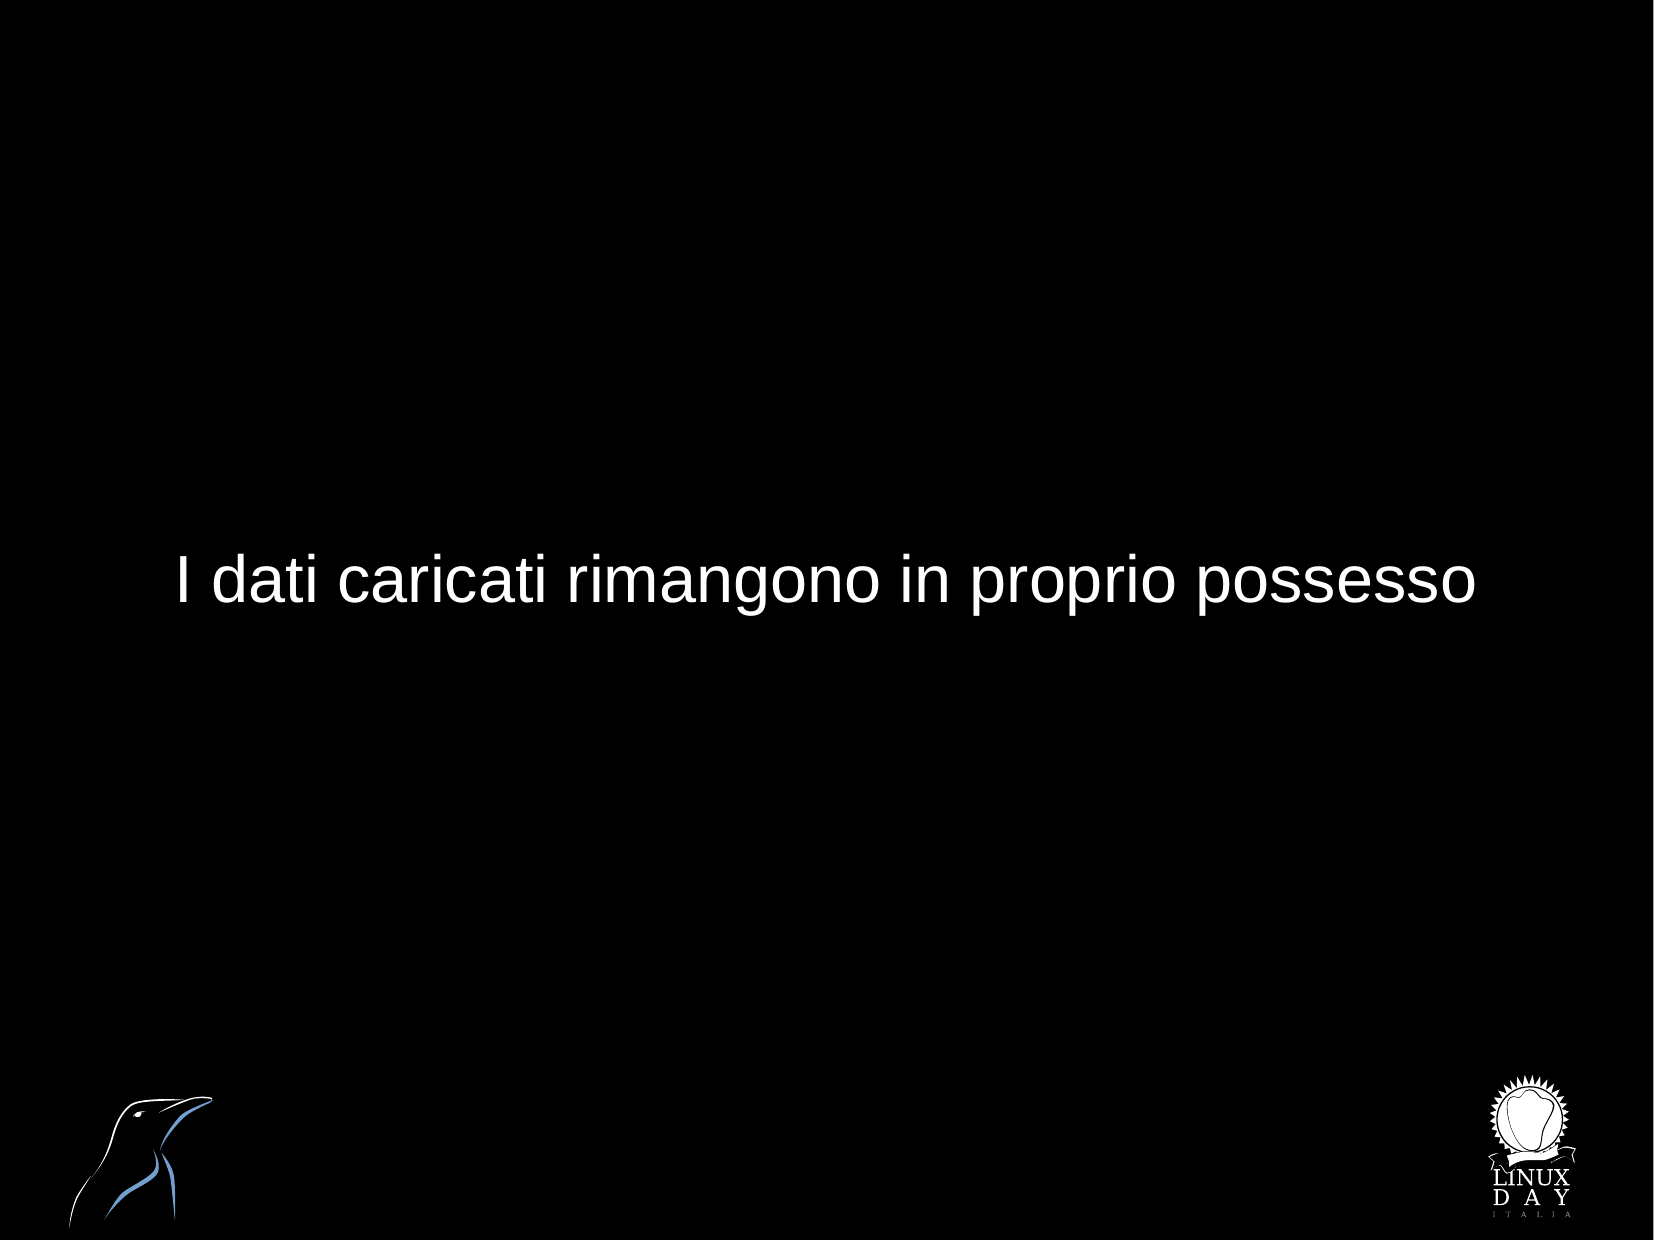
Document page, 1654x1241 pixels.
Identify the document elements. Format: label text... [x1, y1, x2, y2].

subtitle I dati caricati rimangono in proprio possesso [82, 49, 1571, 1109]
